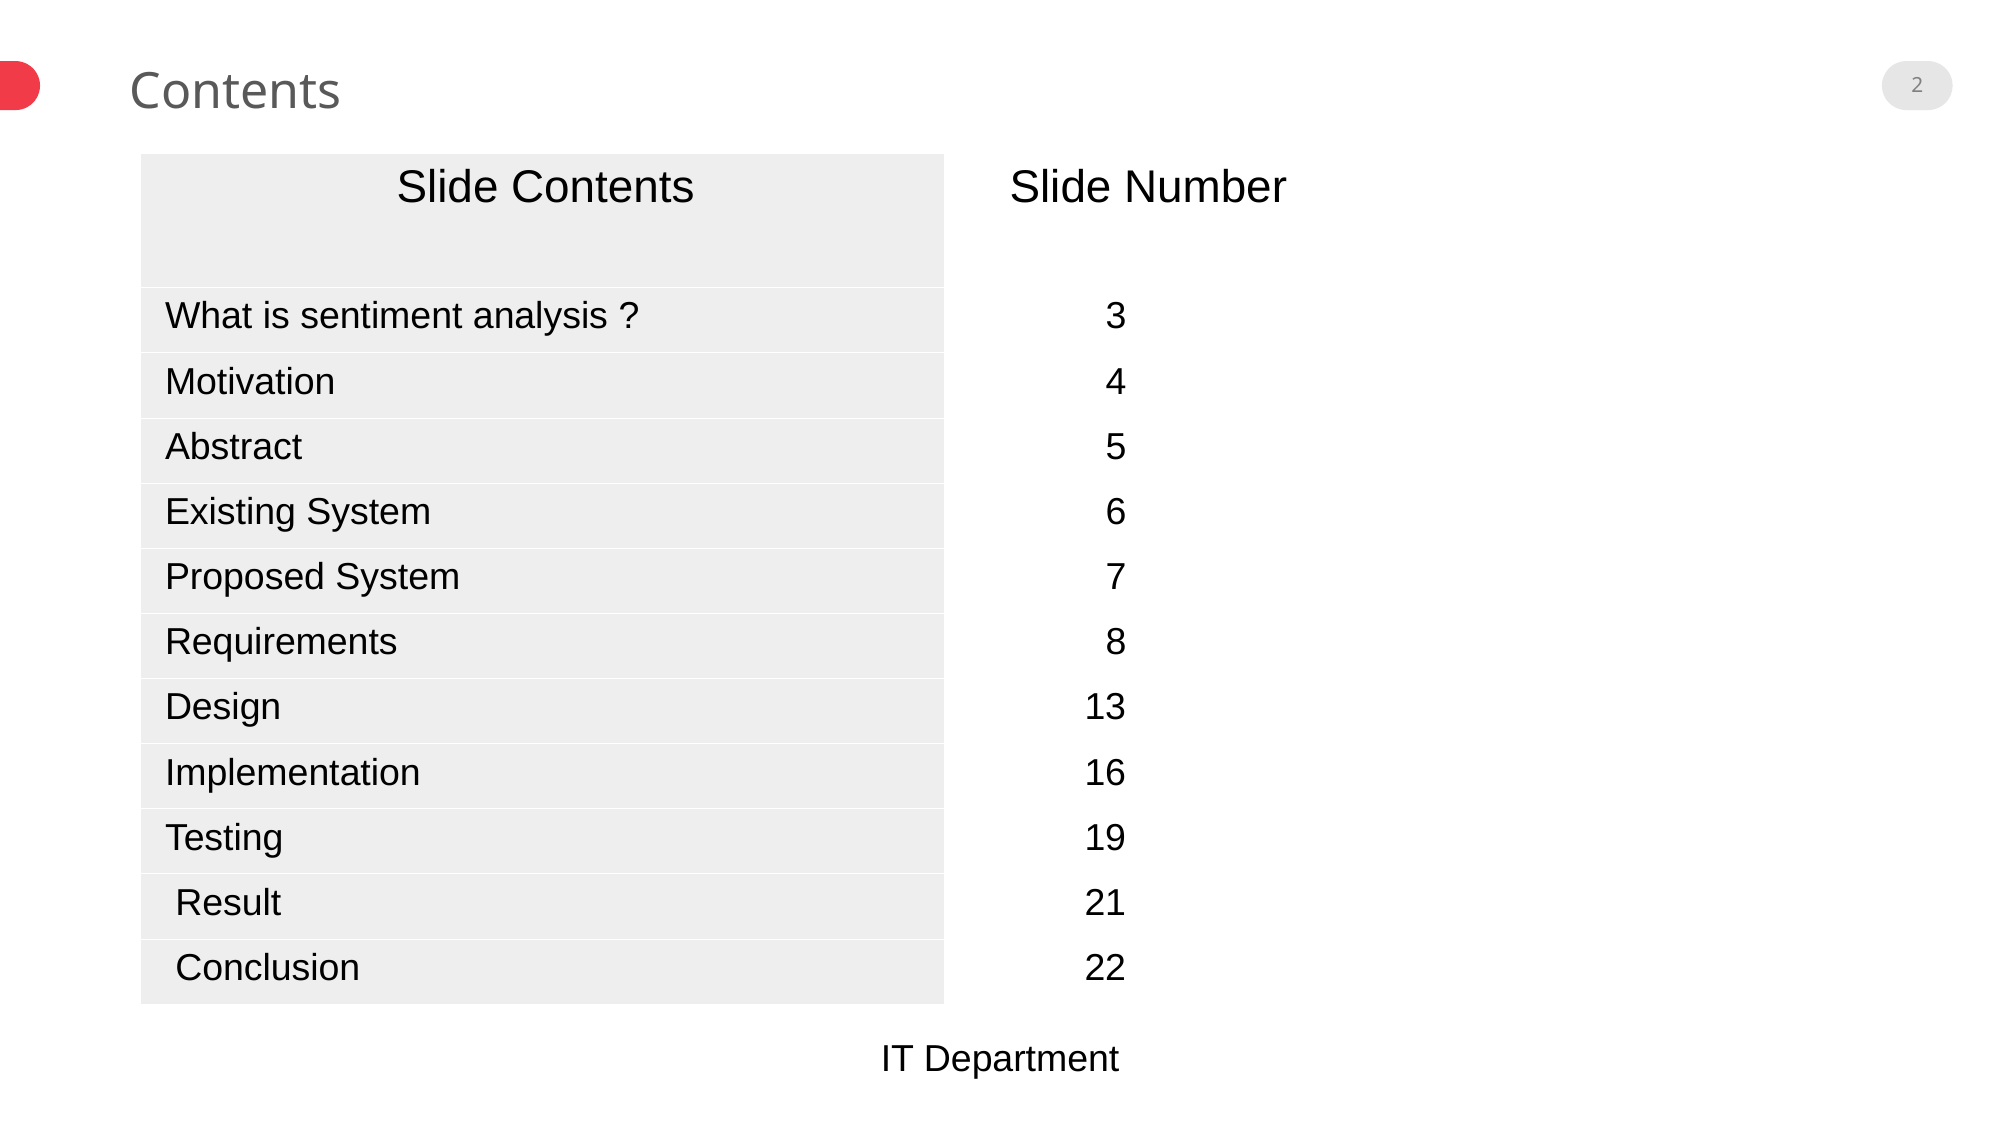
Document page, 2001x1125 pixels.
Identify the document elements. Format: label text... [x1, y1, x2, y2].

table_cell 8 [945, 614, 1748, 678]
slide_number <number> [1881, 53, 1953, 118]
table_cell Proposed System [141, 549, 944, 613]
table_header Slide Contents [141, 154, 944, 287]
table_cell What is sentiment analysis ? [141, 288, 944, 352]
table_cell 3 [945, 288, 1748, 352]
table_cell Requirements [141, 614, 944, 678]
table_cell Abstract [141, 419, 944, 483]
table_cell 4 [945, 353, 1748, 418]
text_box IT Department [865, 1029, 1135, 1087]
table_cell 13 [945, 679, 1748, 743]
table_cell 22 [945, 940, 1748, 1004]
table_cell 16 [945, 744, 1748, 808]
list Contents [54, 65, 1844, 139]
table_cell 19 [945, 809, 1748, 873]
table_cell 5 [945, 419, 1748, 483]
table_cell Design [141, 679, 944, 743]
table_cell Implementation [141, 744, 944, 808]
table_cell Existing System [141, 484, 944, 548]
table_cell Conclusion [141, 940, 944, 1004]
table_cell 7 [945, 549, 1748, 613]
table_cell Motivation [141, 353, 944, 418]
table_cell Testing [141, 809, 944, 873]
table_header Slide Number [945, 154, 1748, 287]
table_cell Result [141, 874, 944, 939]
table_cell 6 [945, 484, 1748, 548]
table_cell 21 [945, 874, 1748, 939]
